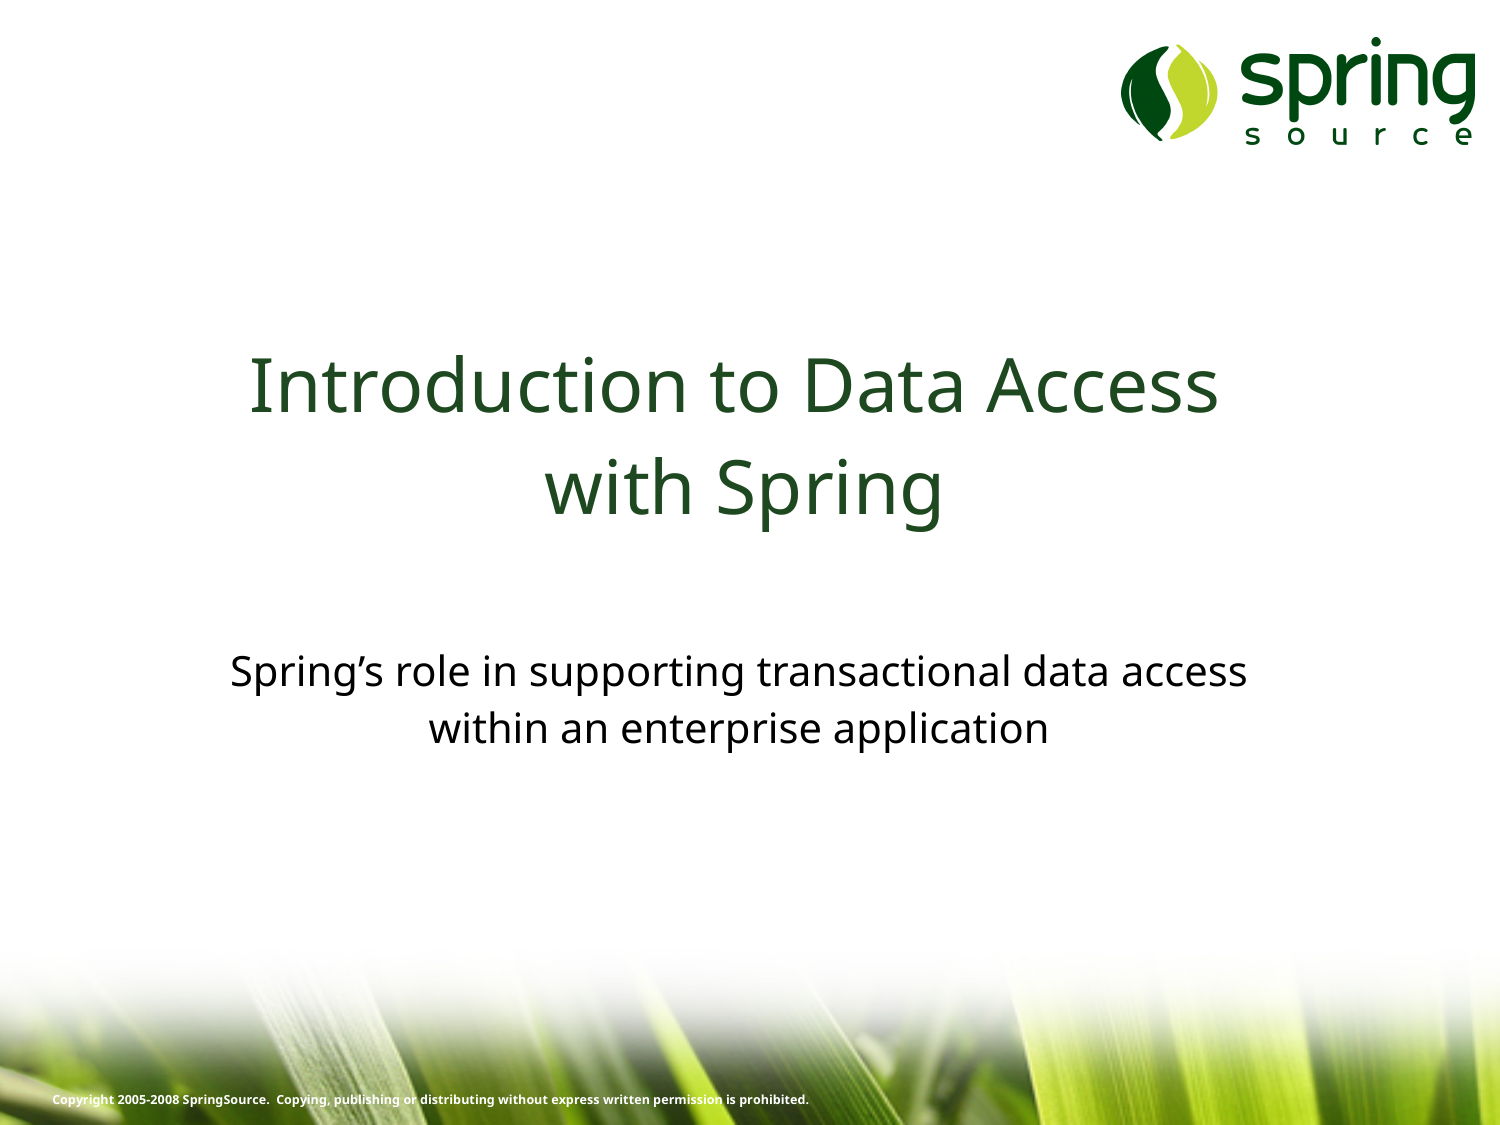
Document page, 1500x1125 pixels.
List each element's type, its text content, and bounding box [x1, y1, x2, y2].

picture [0, 944, 1500, 1125]
title Introduction to Data Access with Spring [107, 335, 1383, 534]
picture [1121, 37, 1475, 145]
subtitle Spring’s role in supporting transactional data access within an enterprise application [214, 499, 1265, 788]
